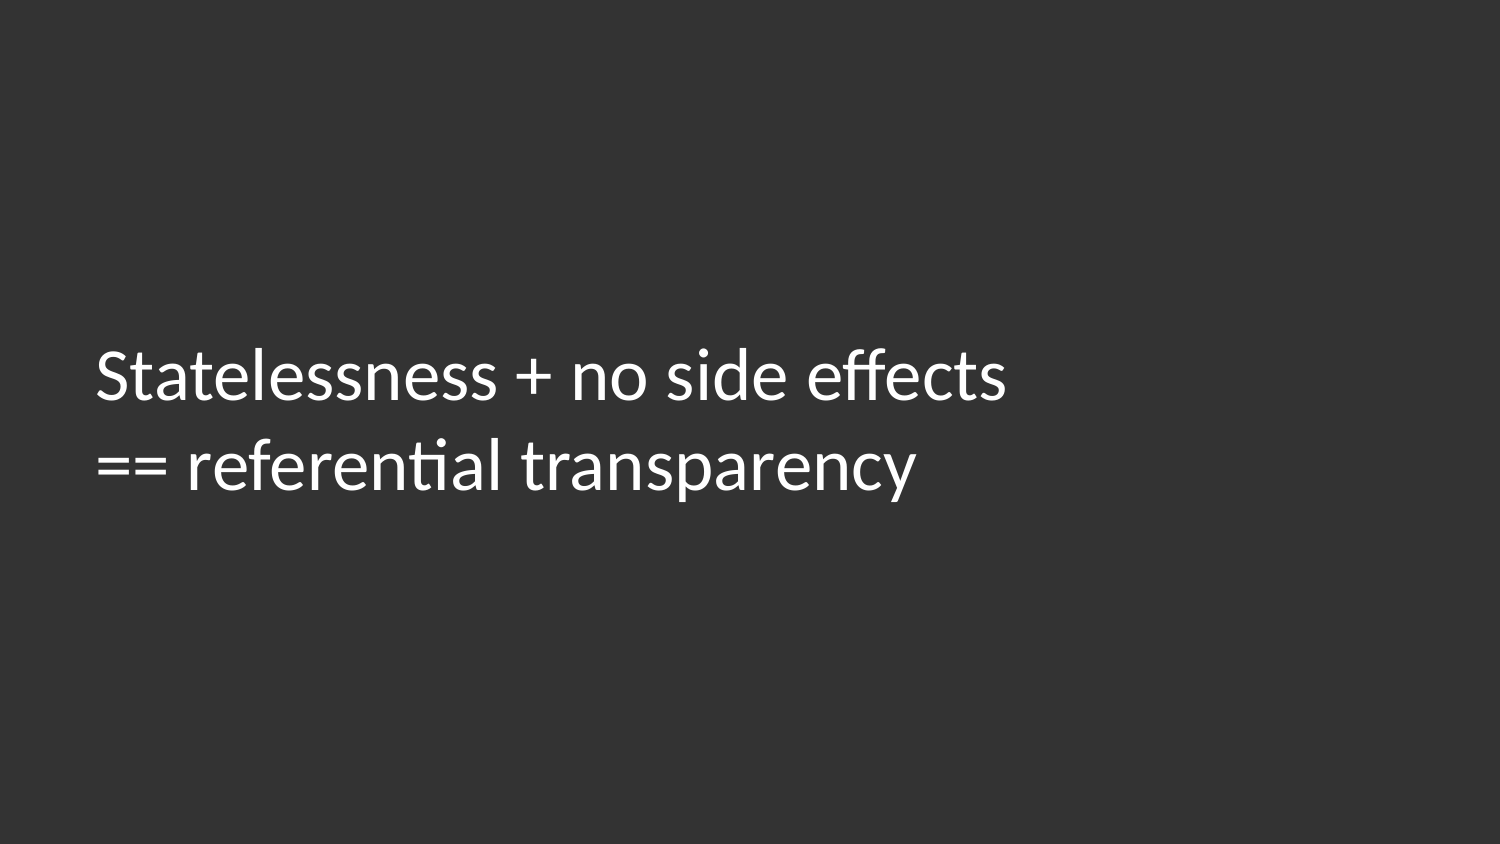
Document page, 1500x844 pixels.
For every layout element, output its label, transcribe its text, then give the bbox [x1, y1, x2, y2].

title Statelessness + no side effects == referential transparency [80, 80, 1399, 752]
